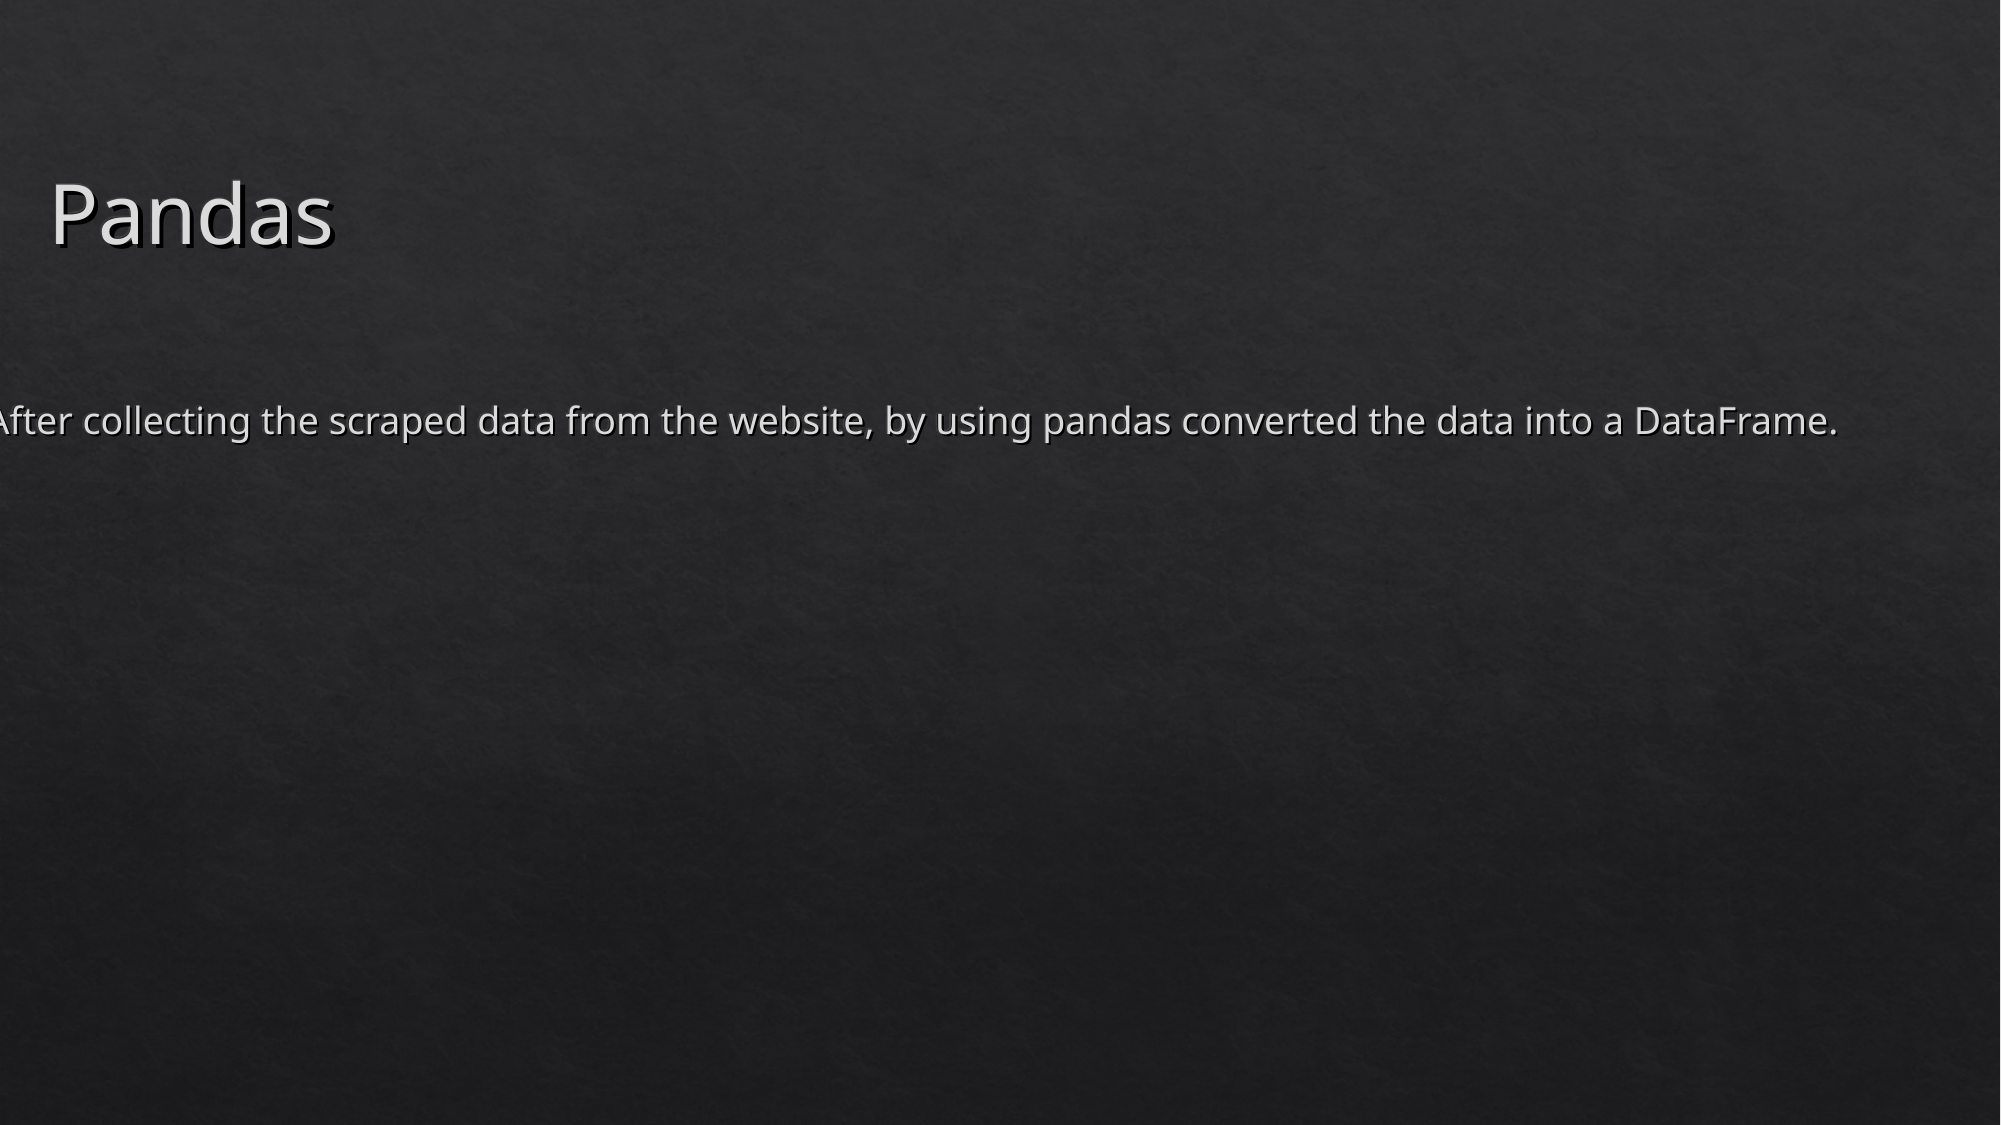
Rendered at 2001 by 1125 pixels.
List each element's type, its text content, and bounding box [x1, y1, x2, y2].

text_box After collecting the scraped data from the website, by using pandas converted the data into a DataFrame. [0, 361, 1894, 478]
title Pandas [0, 131, 1041, 291]
